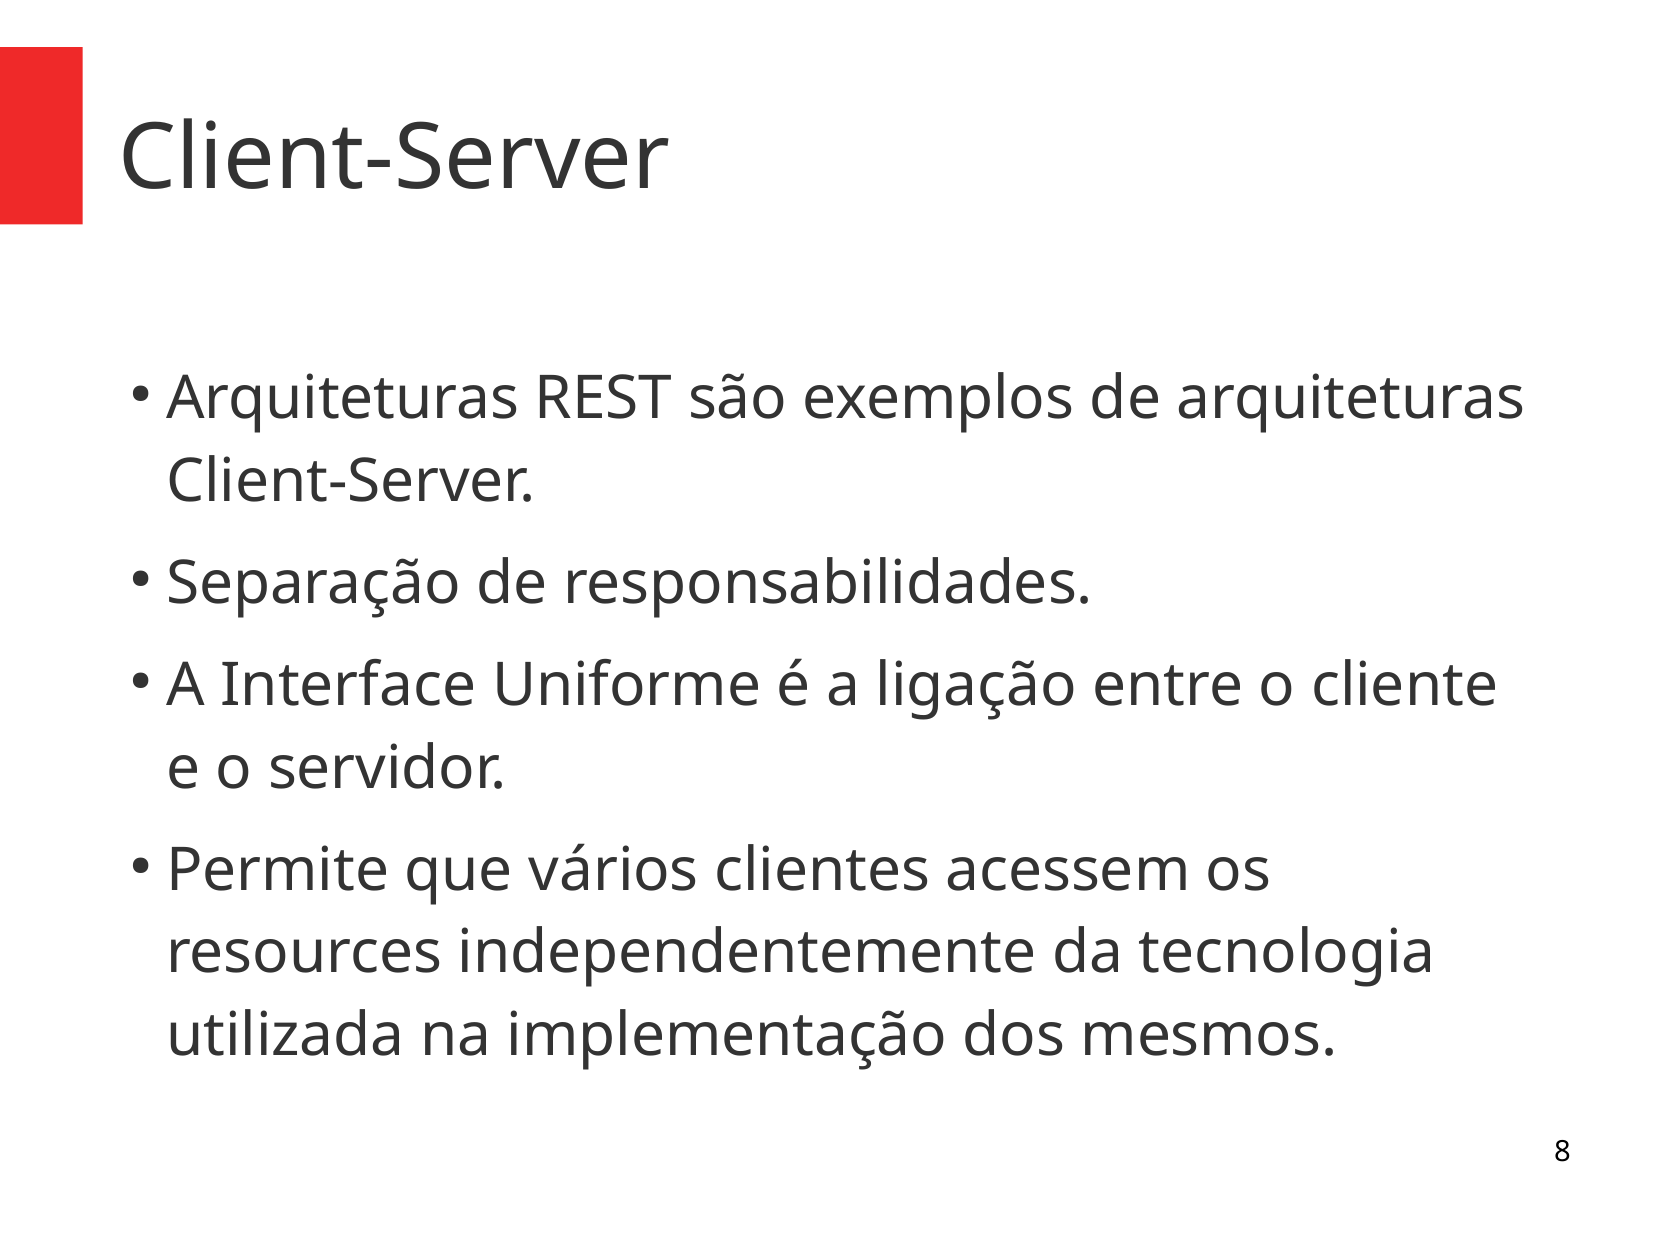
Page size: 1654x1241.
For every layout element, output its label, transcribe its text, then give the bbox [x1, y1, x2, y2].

list Arquiteturas REST são exemplos de arquiteturas Client-Server. Separação de responsabilidades. A Interface Uniforme é a ligação entre o cliente e o servidor. Permite que vários clientes acessem os resources independentemente da tecnologia utilizada na implementação dos mesmos. [118, 354, 1536, 1074]
title Client-Server [118, 49, 1571, 257]
